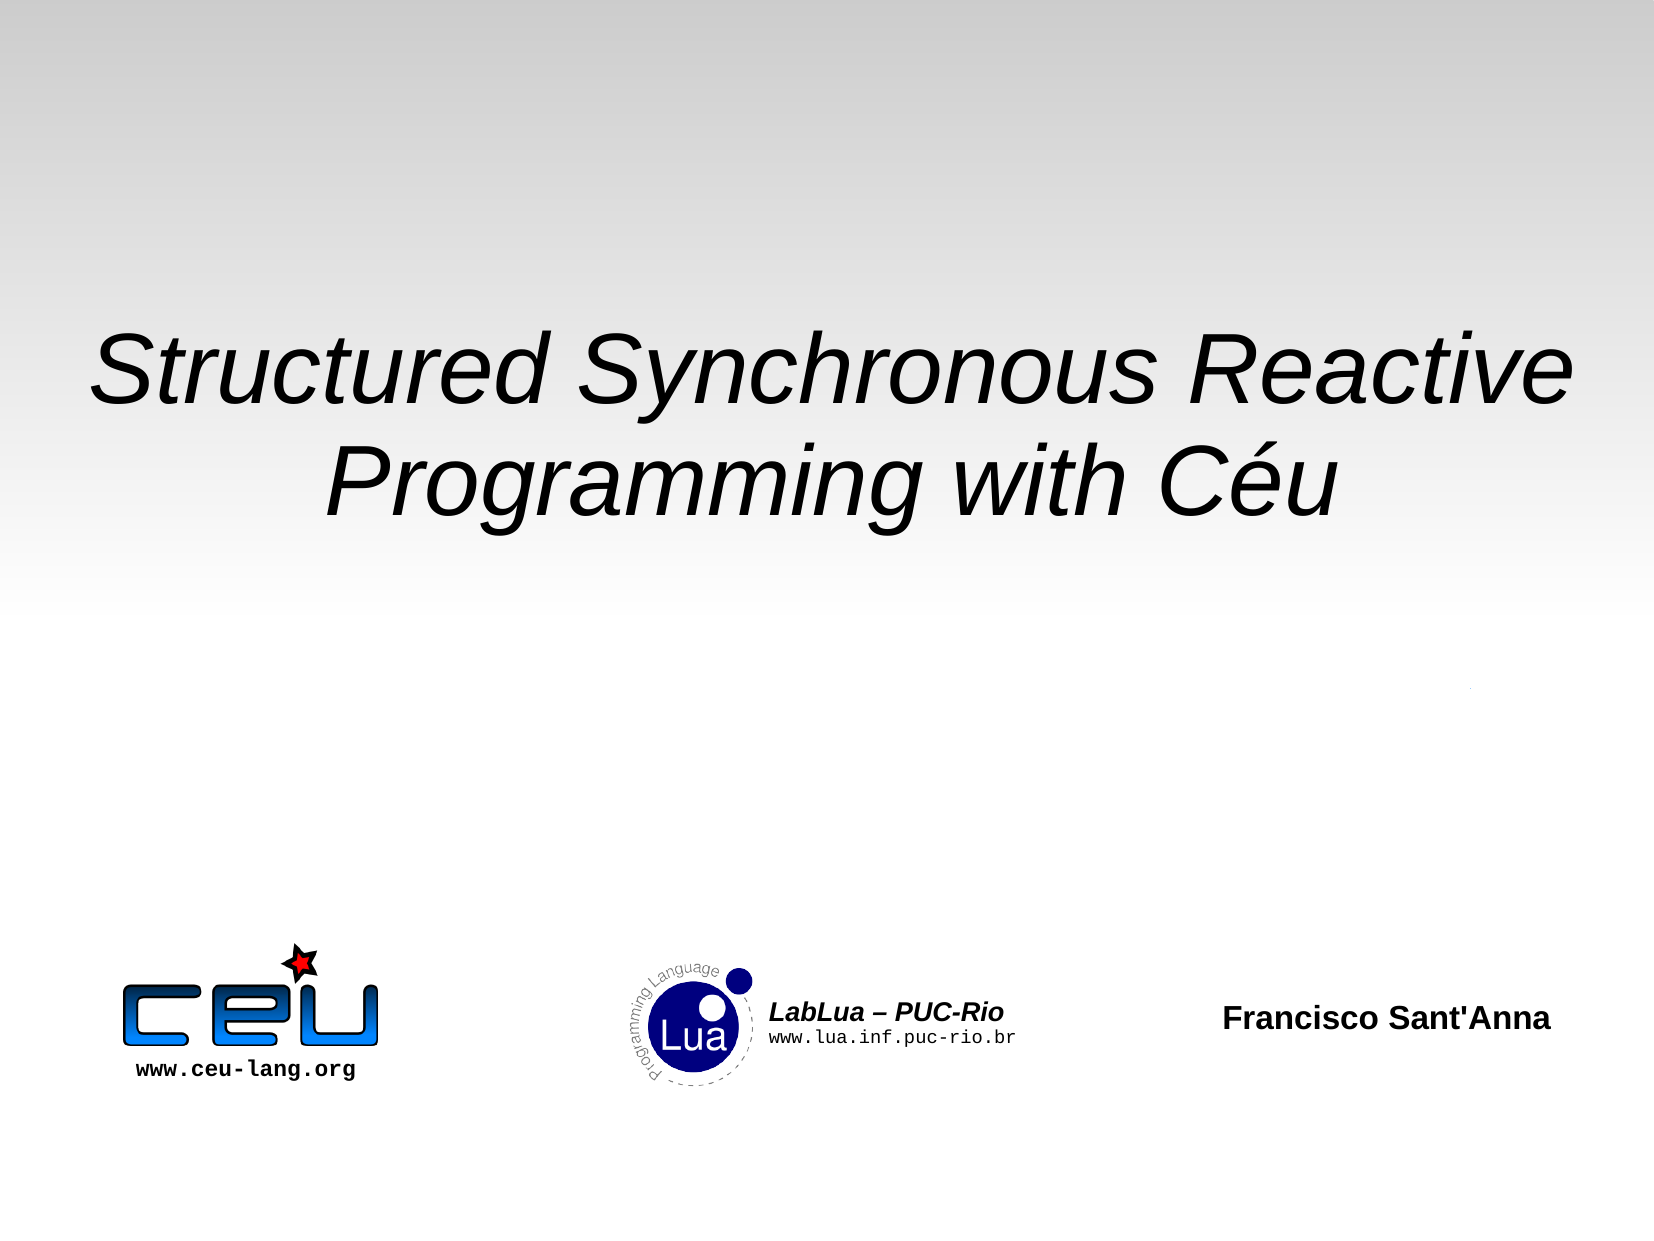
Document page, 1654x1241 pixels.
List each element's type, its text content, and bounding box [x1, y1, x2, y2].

text_box www.ceu-lang.org [114, 1050, 378, 1094]
text_box Francisco Sant'Anna [1207, 955, 1618, 1121]
picture [123, 943, 378, 1046]
text_box LabLua – PUC-Rio www.lua.inf.puc-rio.br [754, 989, 1033, 1057]
subtitle Structured Synchronous Reactive Programming with Céu [88, 283, 1577, 567]
picture [623, 955, 759, 1091]
